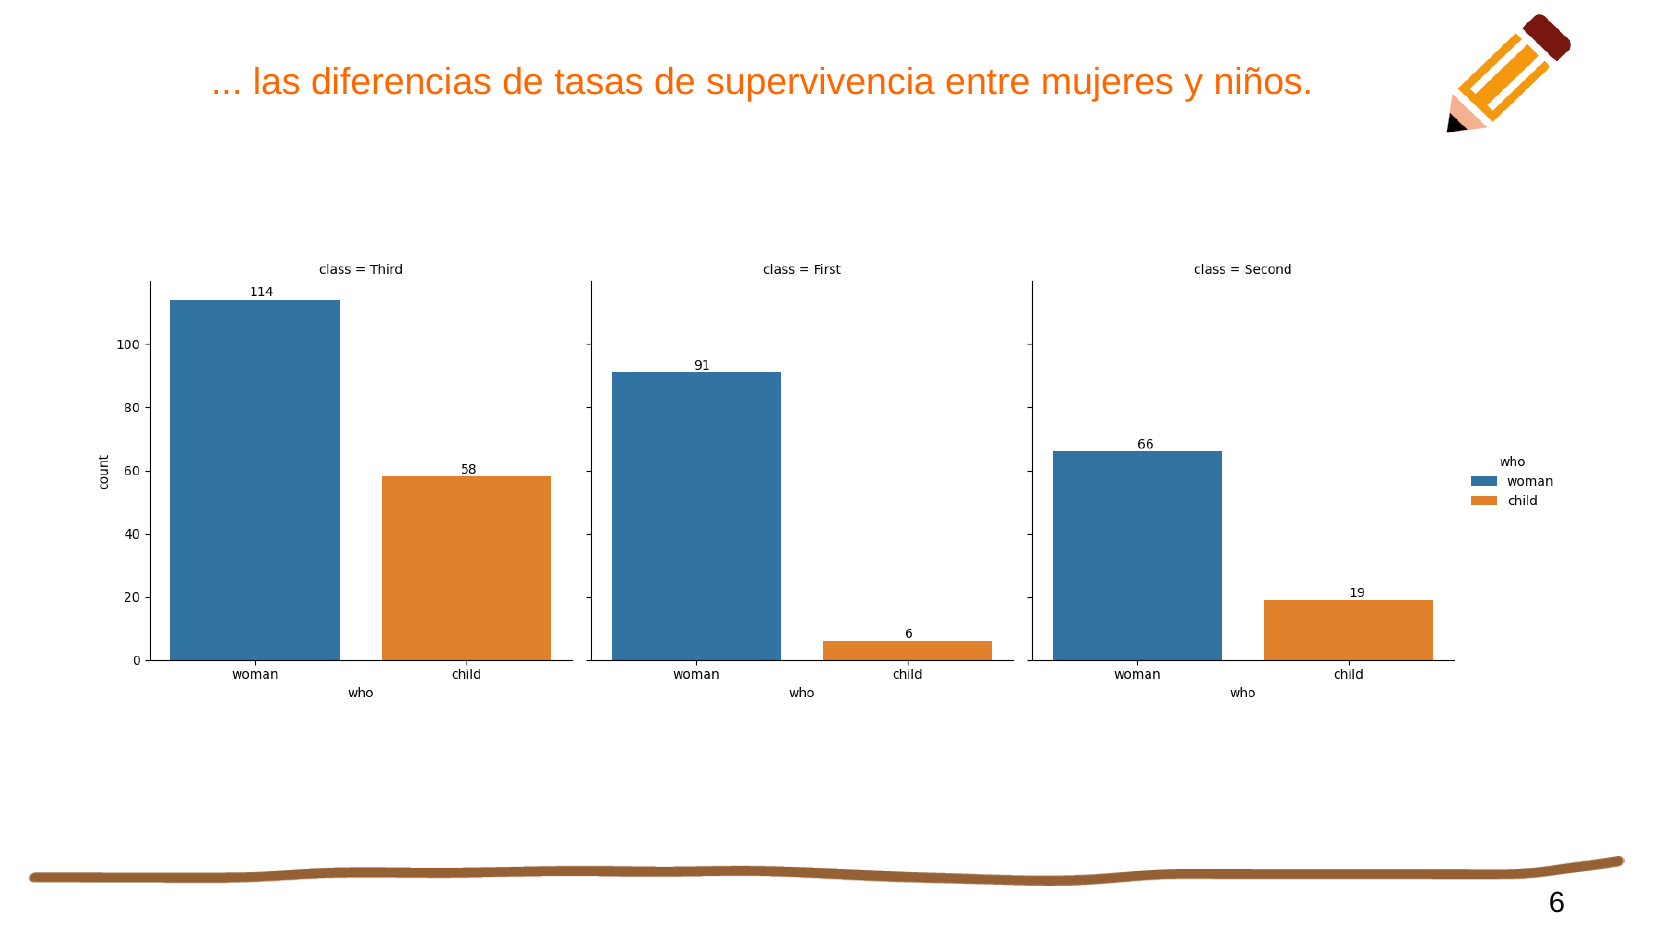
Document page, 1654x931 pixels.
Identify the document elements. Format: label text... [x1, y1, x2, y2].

picture [88, 254, 1565, 709]
picture [1446, 14, 1571, 133]
picture [29, 856, 1625, 886]
title ... las diferencias de tasas de supervivencia entre mujeres y niños. [88, 29, 1447, 133]
